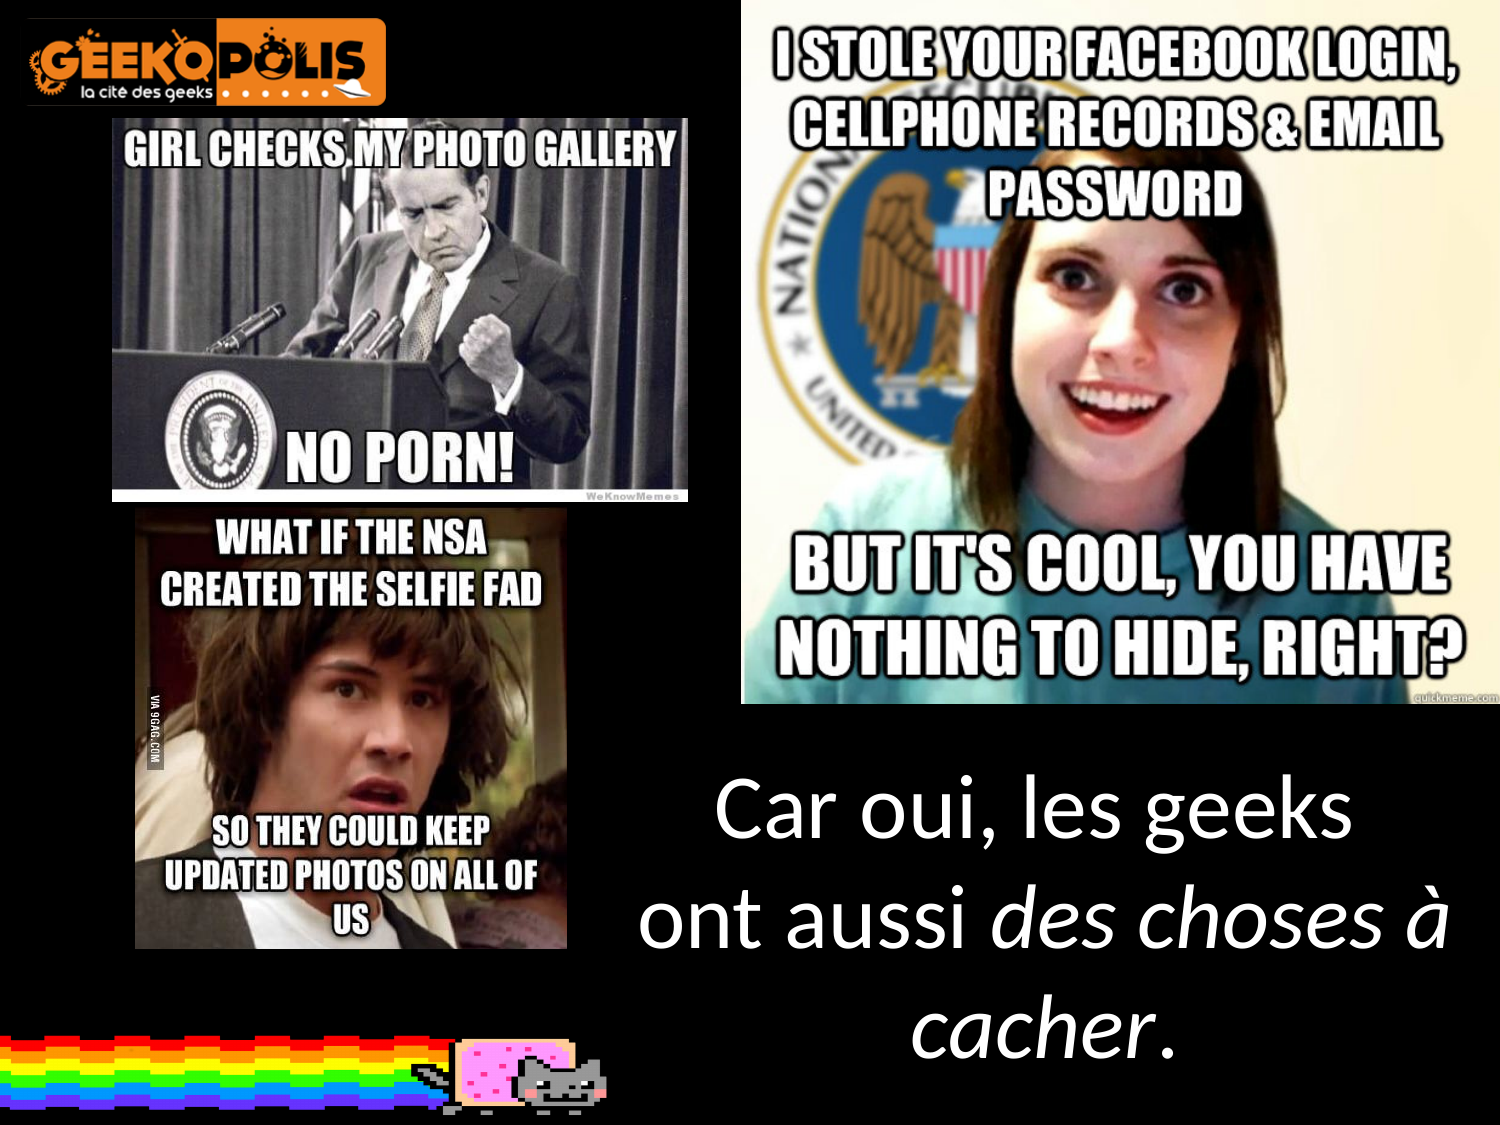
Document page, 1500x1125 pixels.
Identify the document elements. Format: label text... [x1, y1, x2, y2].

picture [135, 507, 567, 949]
picture [0, 1027, 615, 1121]
picture [741, 0, 1500, 704]
text_box Car oui, les geeks ont aussi des choses à cacher. [596, 739, 1495, 1085]
picture [112, 118, 688, 502]
picture [17, 11, 390, 113]
